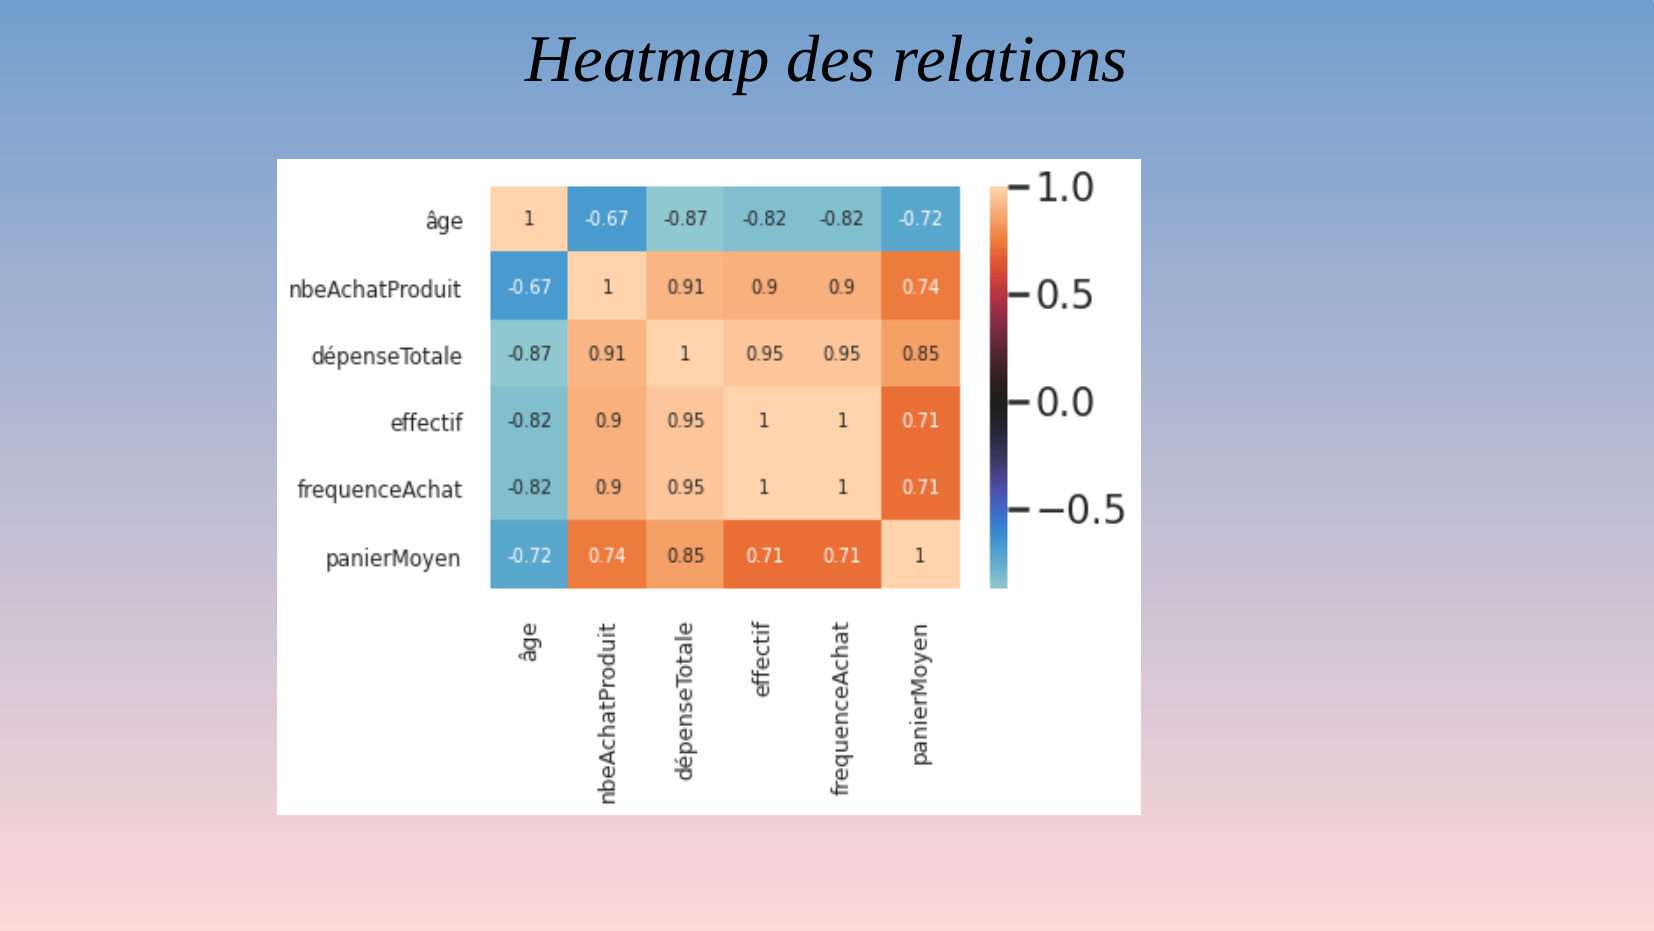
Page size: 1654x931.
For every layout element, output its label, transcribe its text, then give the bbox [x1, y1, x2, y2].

title Heatmap des relations [0, 0, 1654, 119]
picture [277, 159, 1141, 815]
